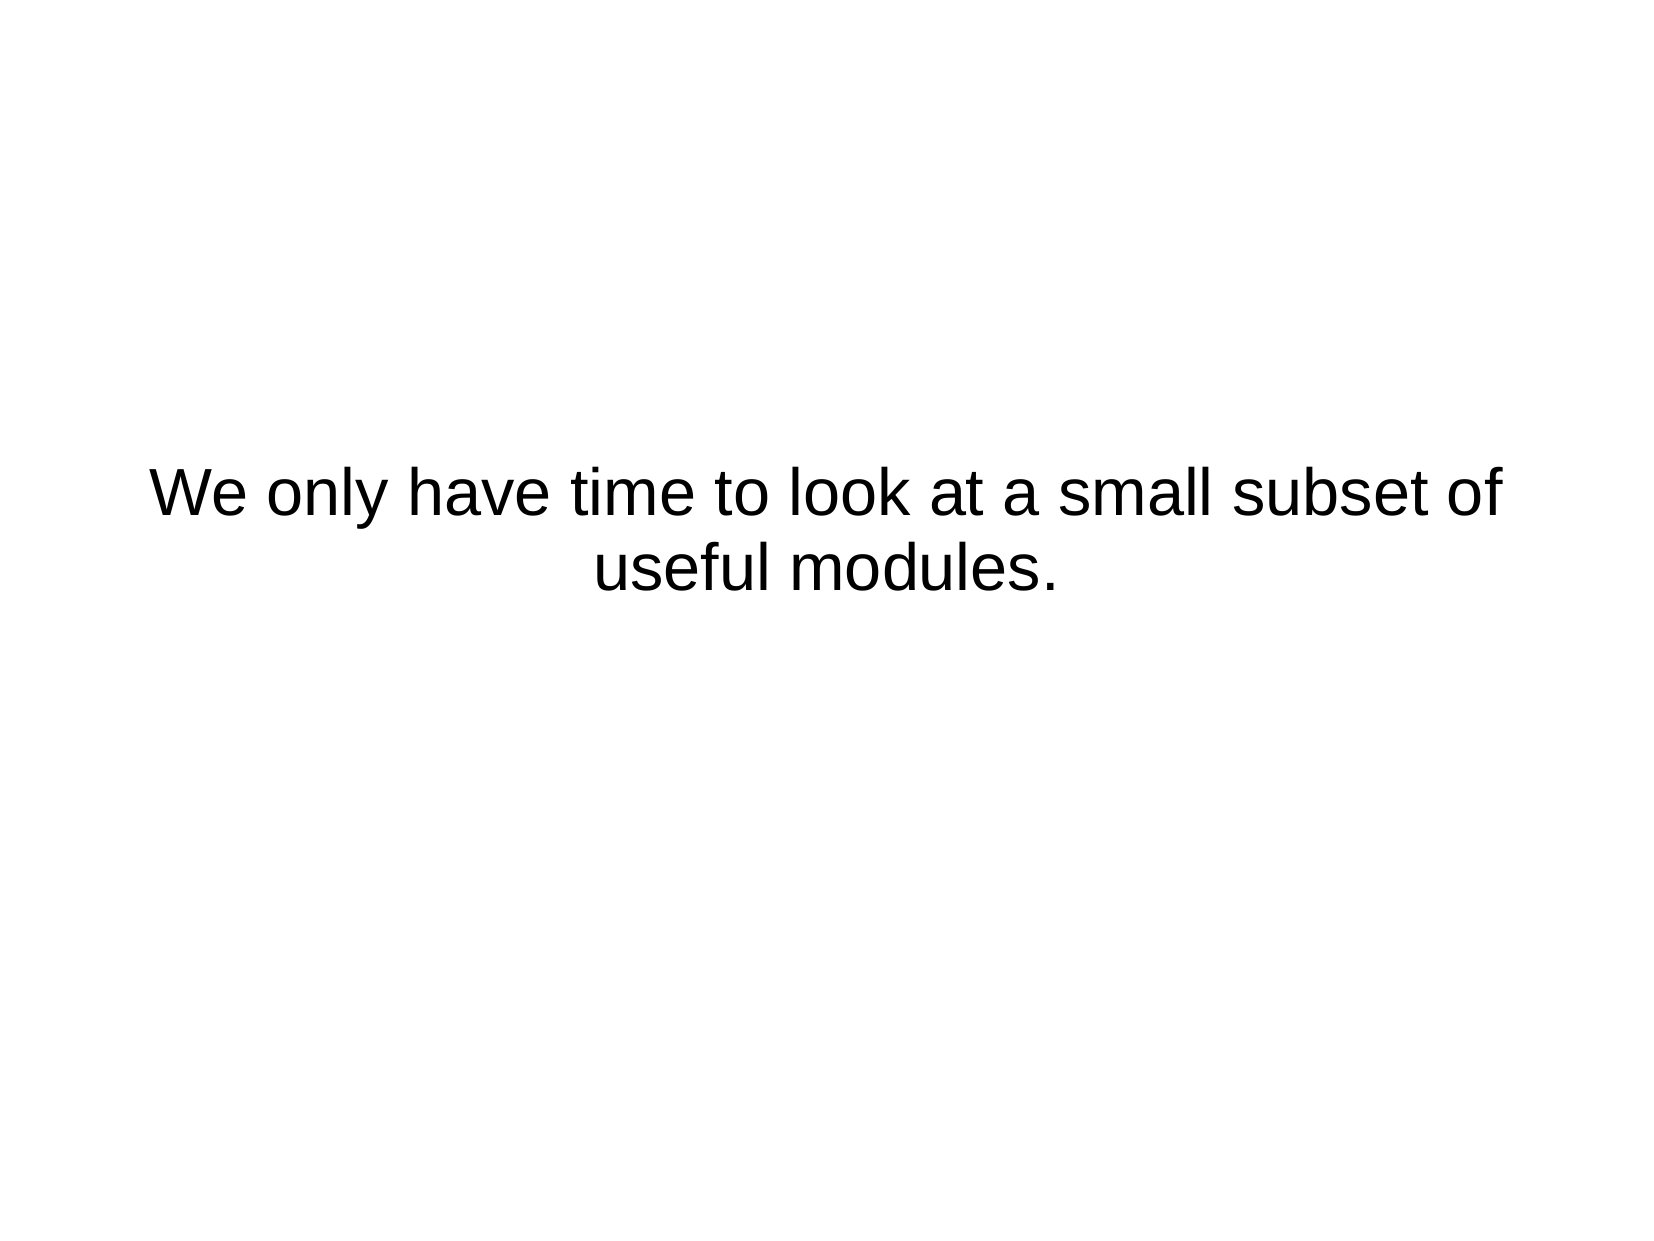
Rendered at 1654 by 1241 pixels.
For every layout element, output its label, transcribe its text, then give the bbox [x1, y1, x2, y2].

subtitle We only have time to look at a small subset of useful modules. [82, 49, 1571, 1010]
